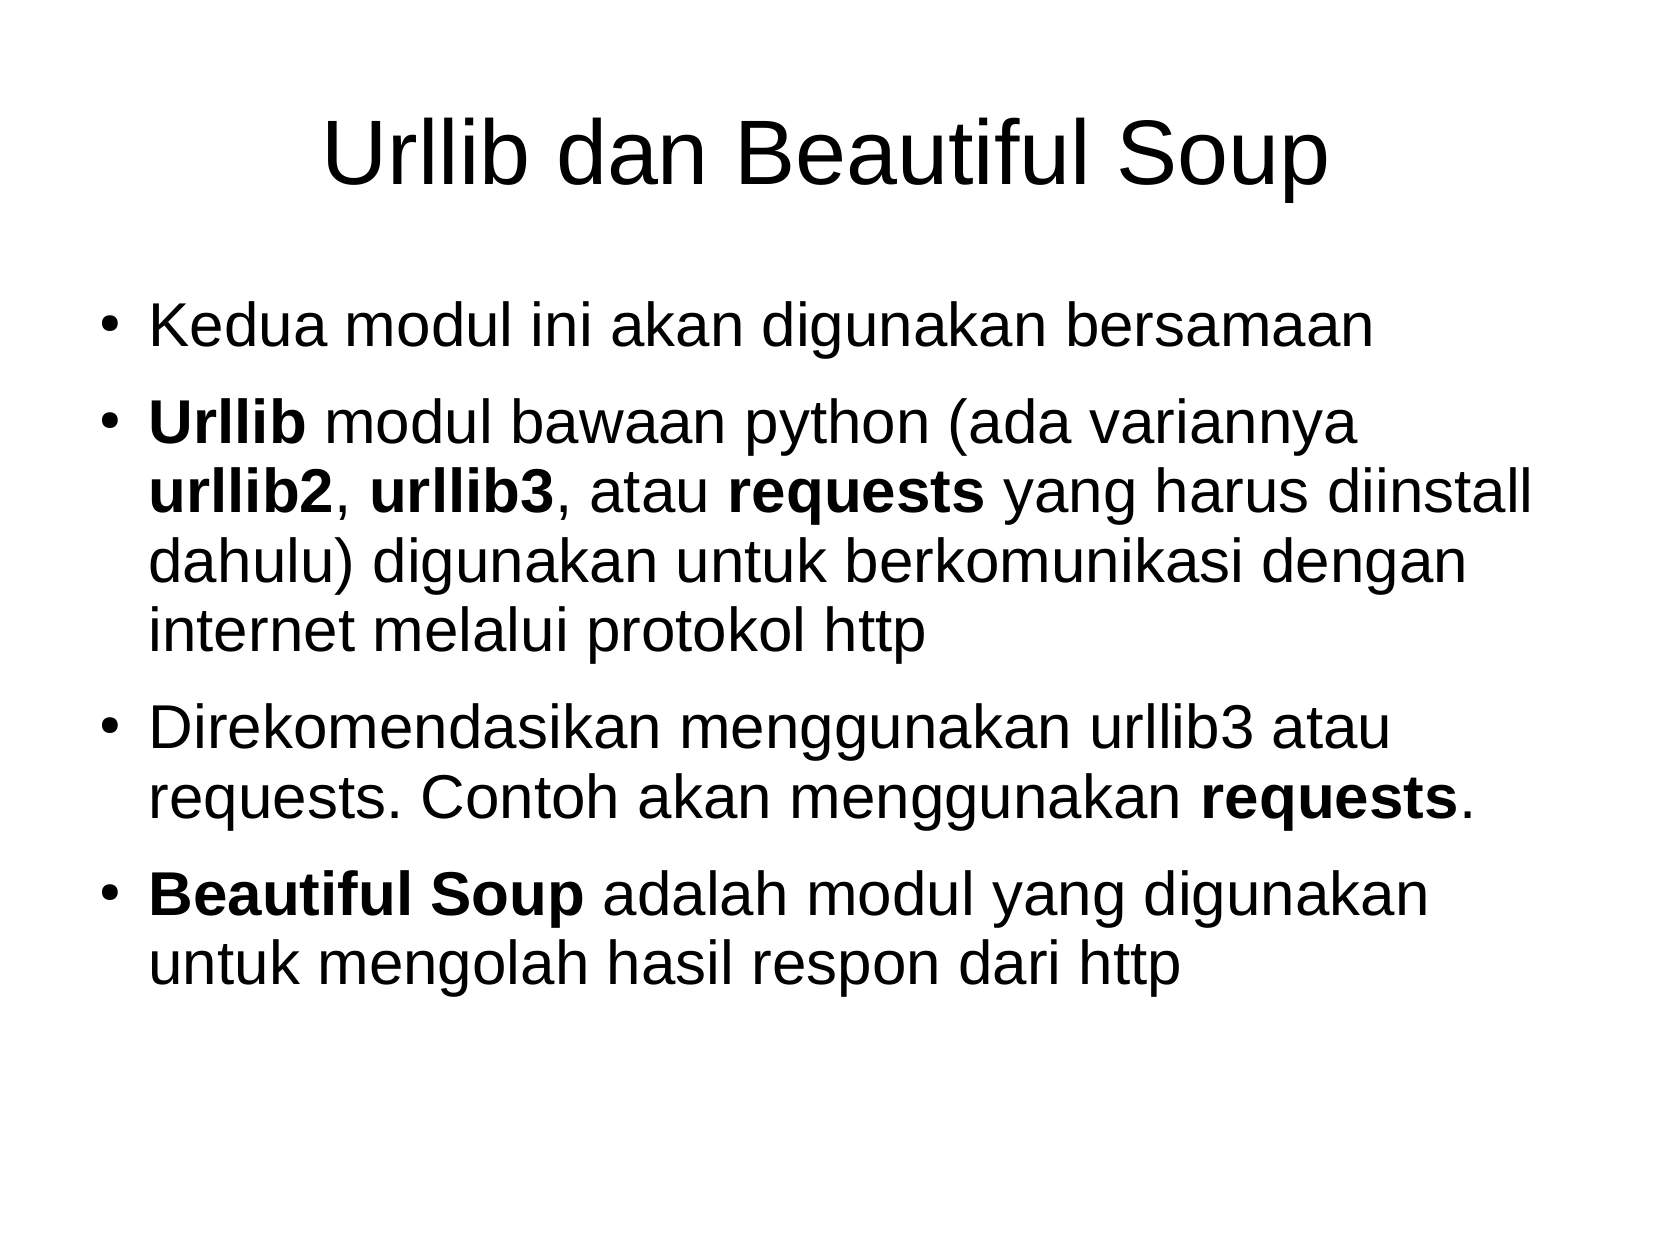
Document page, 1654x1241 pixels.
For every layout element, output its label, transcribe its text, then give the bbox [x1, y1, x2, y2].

list Kedua modul ini akan digunakan bersamaan Urllib modul bawaan python (ada variannya urllib2, urllib3, atau requests yang harus diinstall dahulu) digunakan untuk berkomunikasi dengan internet melalui protokol http Direkomendasikan menggunakan urllib3 atau requests. Contoh akan menggunakan requests. Beautiful Soup adalah modul yang digunakan untuk mengolah hasil respon dari http [82, 290, 1571, 1010]
title Urllib dan Beautiful Soup [82, 49, 1571, 257]
